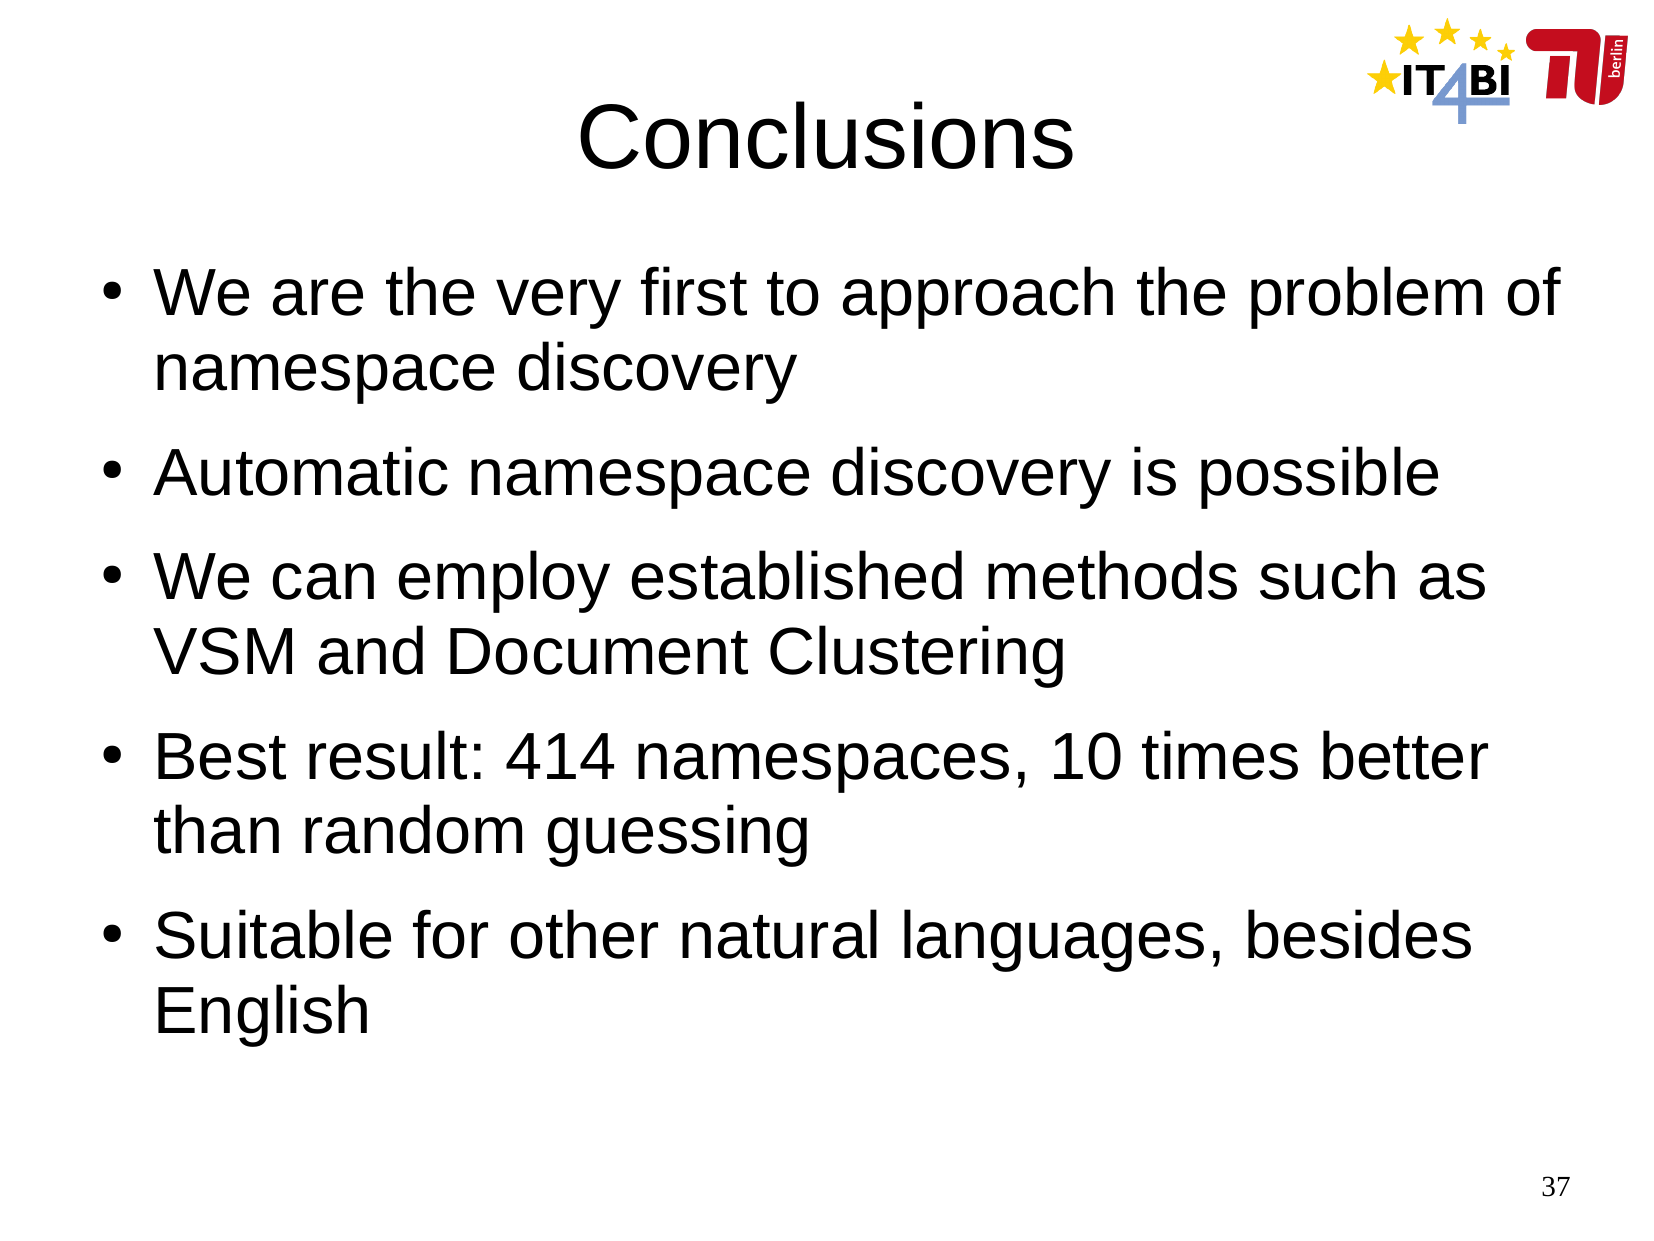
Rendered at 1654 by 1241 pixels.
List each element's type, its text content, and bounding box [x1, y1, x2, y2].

list We are the very first to approach the problem of namespace discovery Automatic namespace discovery is possible We can employ established methods such as VSM and Document Clustering Best result: 414 namespaces, 10 times better than random guessing Suitable for other natural languages, besides English [82, 255, 1571, 1141]
picture [1367, 18, 1515, 49]
title Conclusions [82, 49, 1571, 226]
picture [1526, 29, 1628, 105]
